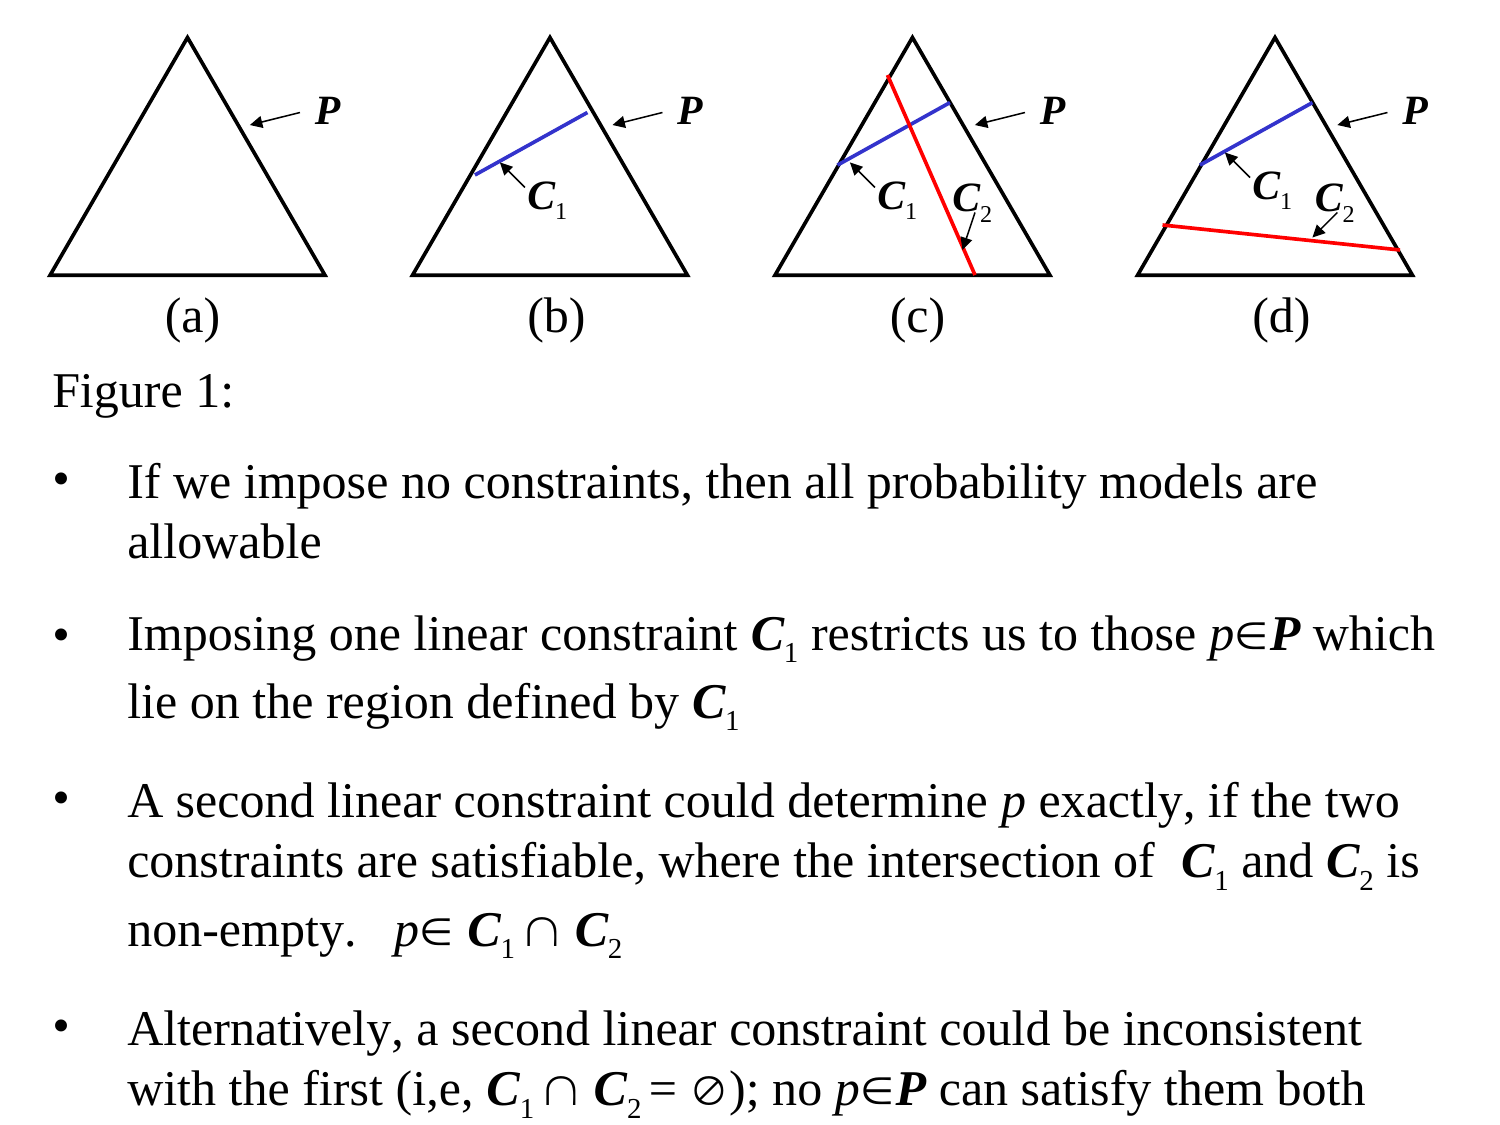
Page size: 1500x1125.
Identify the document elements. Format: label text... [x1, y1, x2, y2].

text_box C1 [862, 159, 937, 233]
text_box P [1025, 75, 1088, 141]
text_box (d) [1237, 274, 1366, 349]
text_box (b) [512, 274, 616, 349]
text_box P [300, 75, 363, 141]
text_box C2 [937, 162, 1013, 235]
text_box C1 [512, 159, 588, 233]
text_box (c) [874, 274, 991, 349]
text_box C1 [927, 159, 938, 181]
text_box P [662, 75, 726, 141]
text_box (a) [150, 274, 256, 349]
text_box Figure 1: If we impose no constraints, then all probability models are allowable Imposing one linear constraint C1 restricts us to those pP which lie on the region defined by C1 A second linear constraint could determine p exactly, if the two constraints are satisfiable, where the intersection of C1 and C2 is non-empty. p C1  C2 Alternatively, a second linear constraint could be inconsistent with the first (i,e, C1  C2 = ); no pP can satisfy them both [37, 349, 1476, 1125]
text_box C1 [1237, 149, 1313, 223]
text_box P [1387, 75, 1451, 141]
text_box C2 [1299, 162, 1376, 235]
